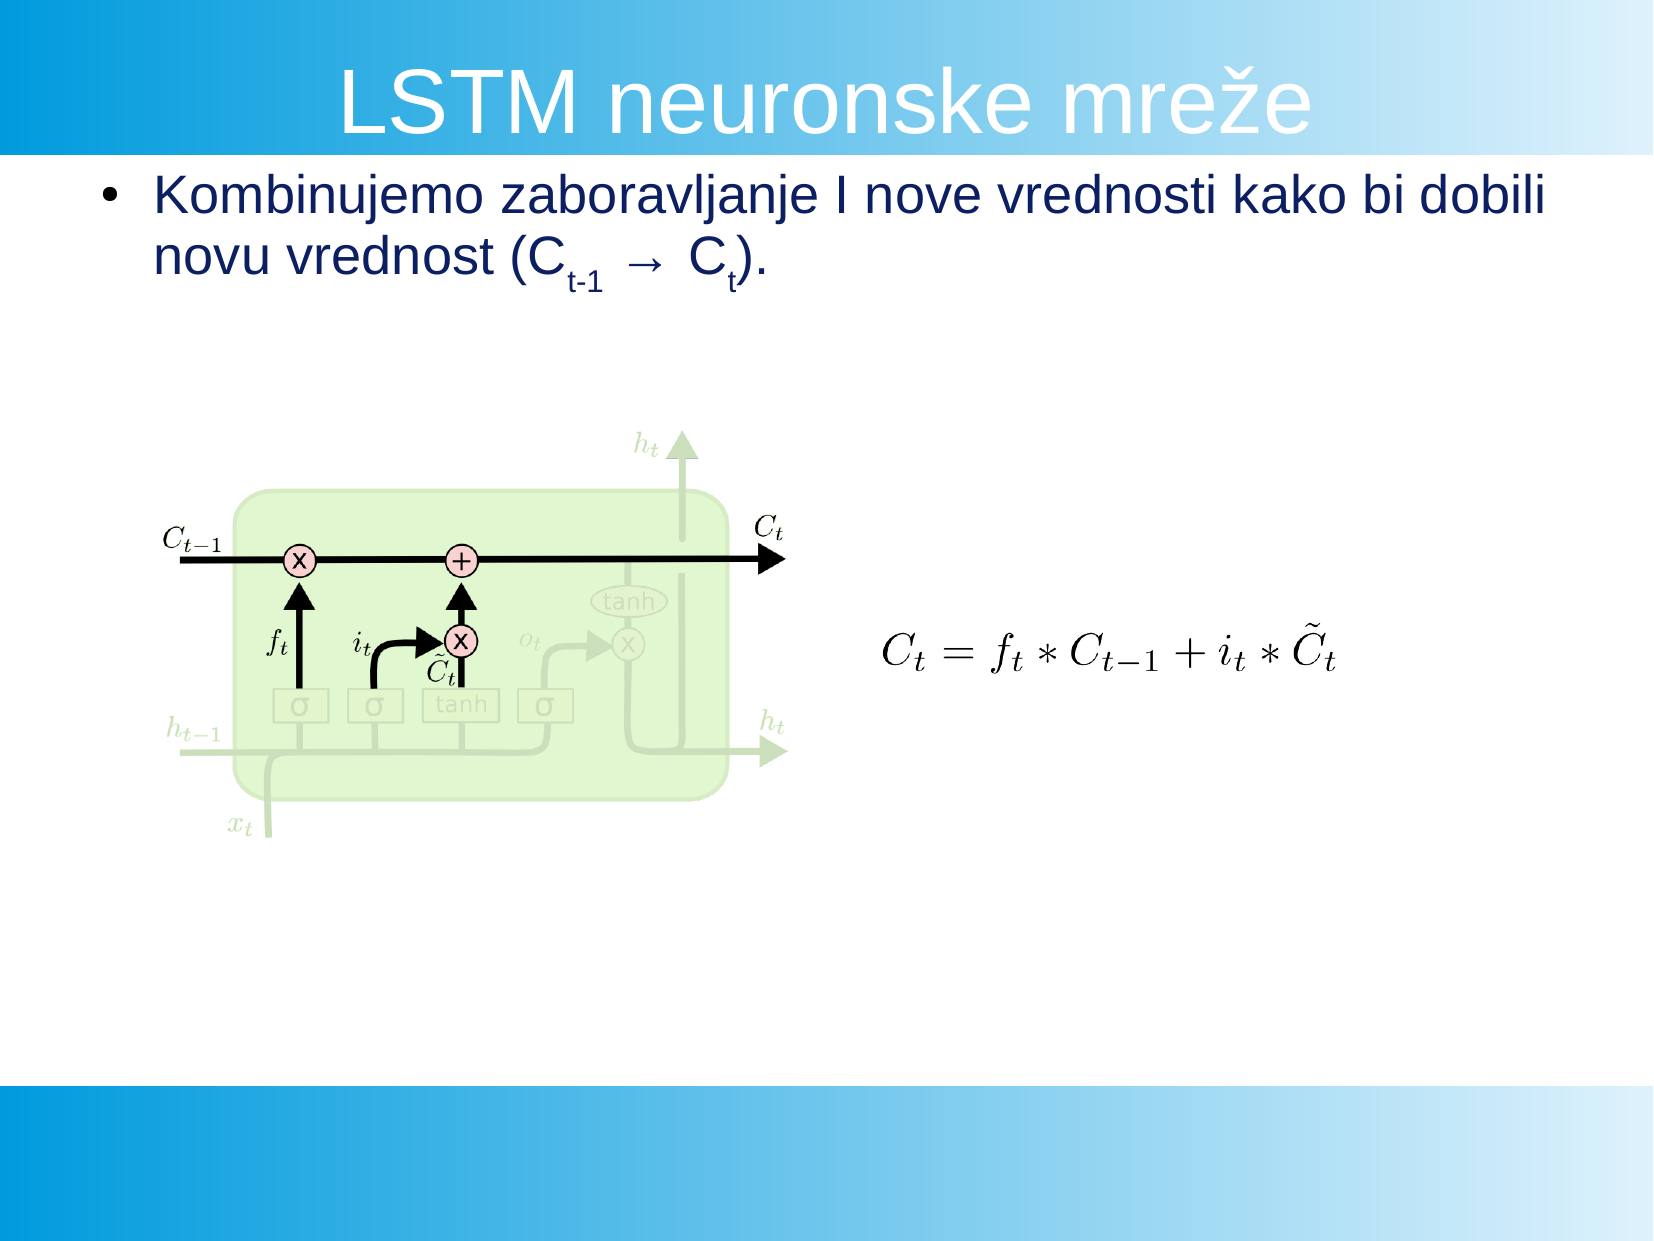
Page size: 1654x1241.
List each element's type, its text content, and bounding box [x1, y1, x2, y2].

picture [146, 419, 1516, 843]
title LSTM neuronske mreže [82, 49, 1571, 155]
list Kombinujemo zaboravljanje I nove vrednosti kako bi dobili novu vrednost (Ct-1 → Ct). [82, 165, 1571, 1066]
